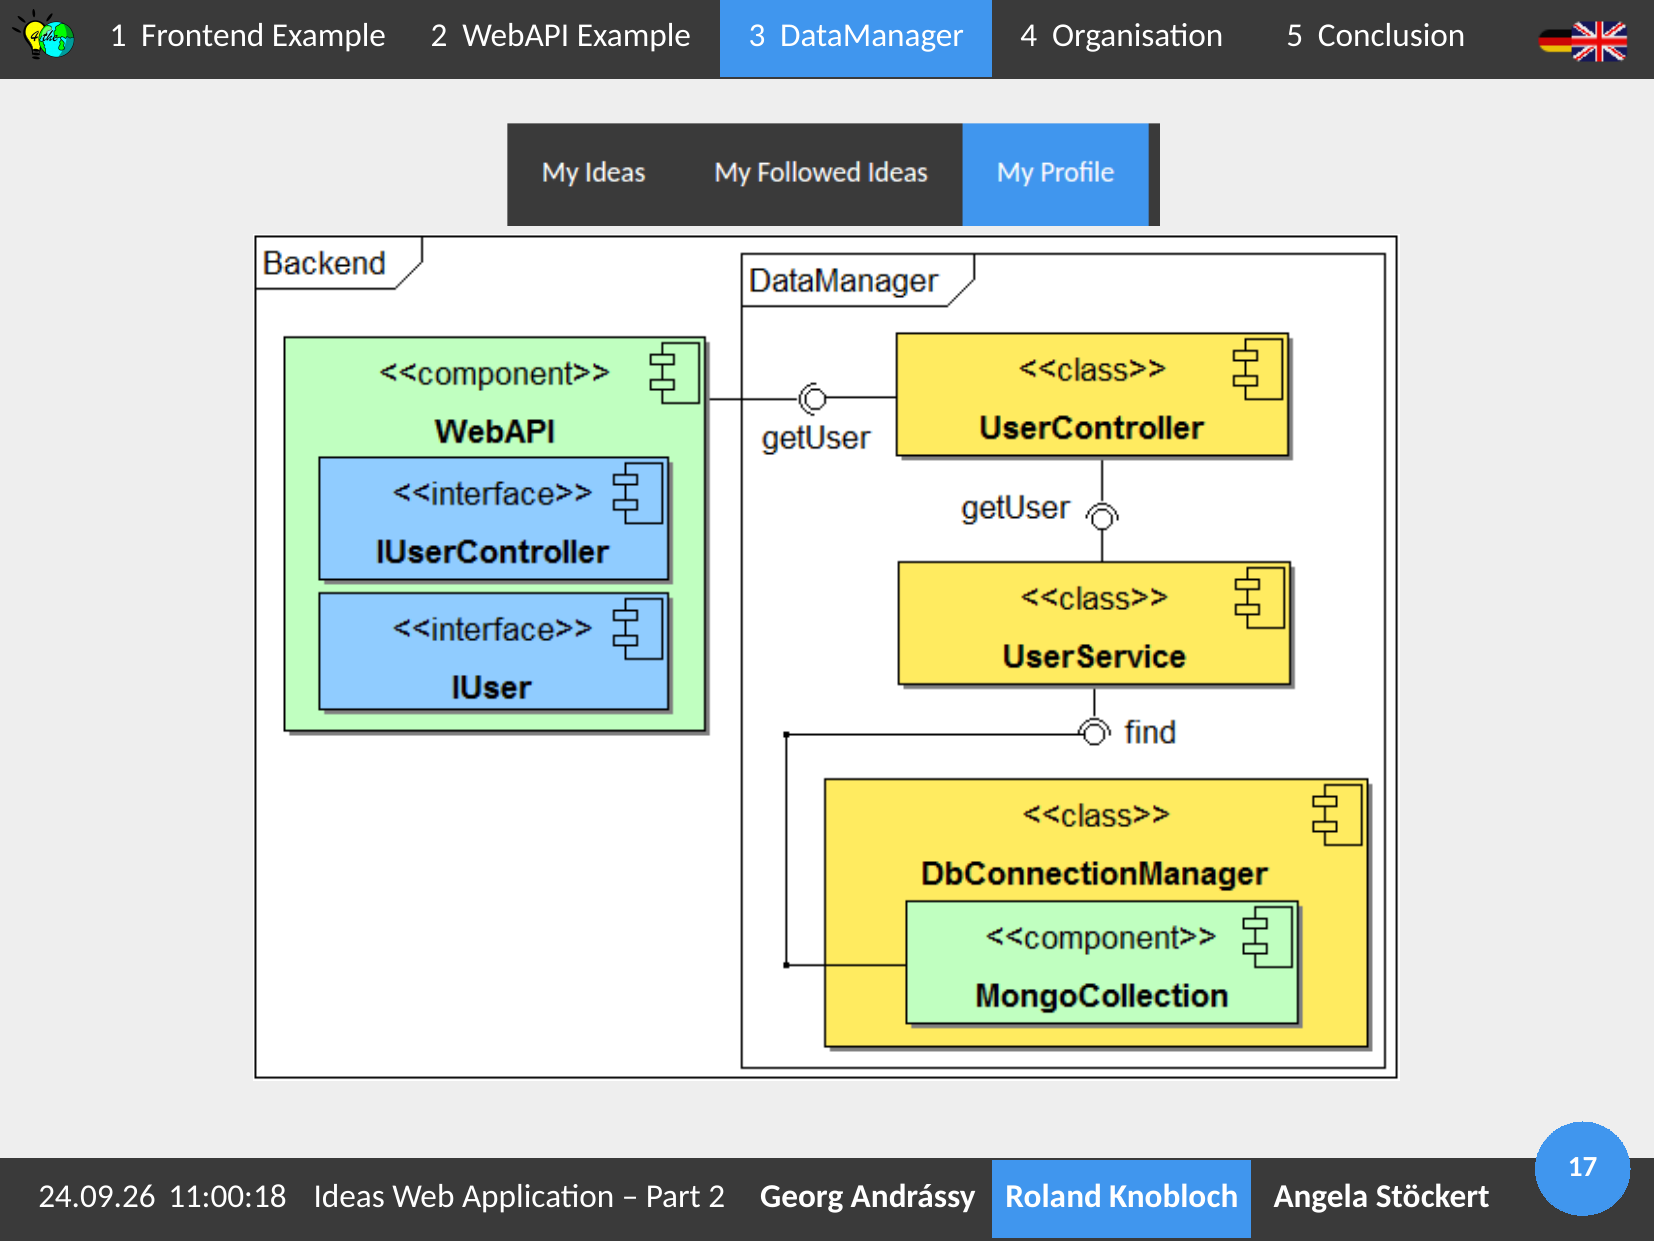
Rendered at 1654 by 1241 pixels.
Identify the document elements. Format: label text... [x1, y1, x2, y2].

picture [2, 0, 83, 79]
text_box 4 Organisation [992, 0, 1251, 77]
text_box 3 DataManager [720, 0, 992, 77]
text_box 2 WebAPI Example [401, 0, 720, 77]
text_box Angela Stöckert [1251, 1160, 1512, 1238]
picture [506, 122, 1160, 226]
picture [253, 234, 1400, 1081]
picture [1536, 18, 1629, 64]
text_box Georg Andrássy [744, 1160, 992, 1238]
text_box 5 Conclusion [1251, 0, 1501, 77]
text_box Roland Knobloch [992, 1160, 1251, 1238]
text_box Ideas Web Application – Part 2 [307, 1160, 733, 1238]
text_box 1 Frontend Example [94, 0, 401, 77]
